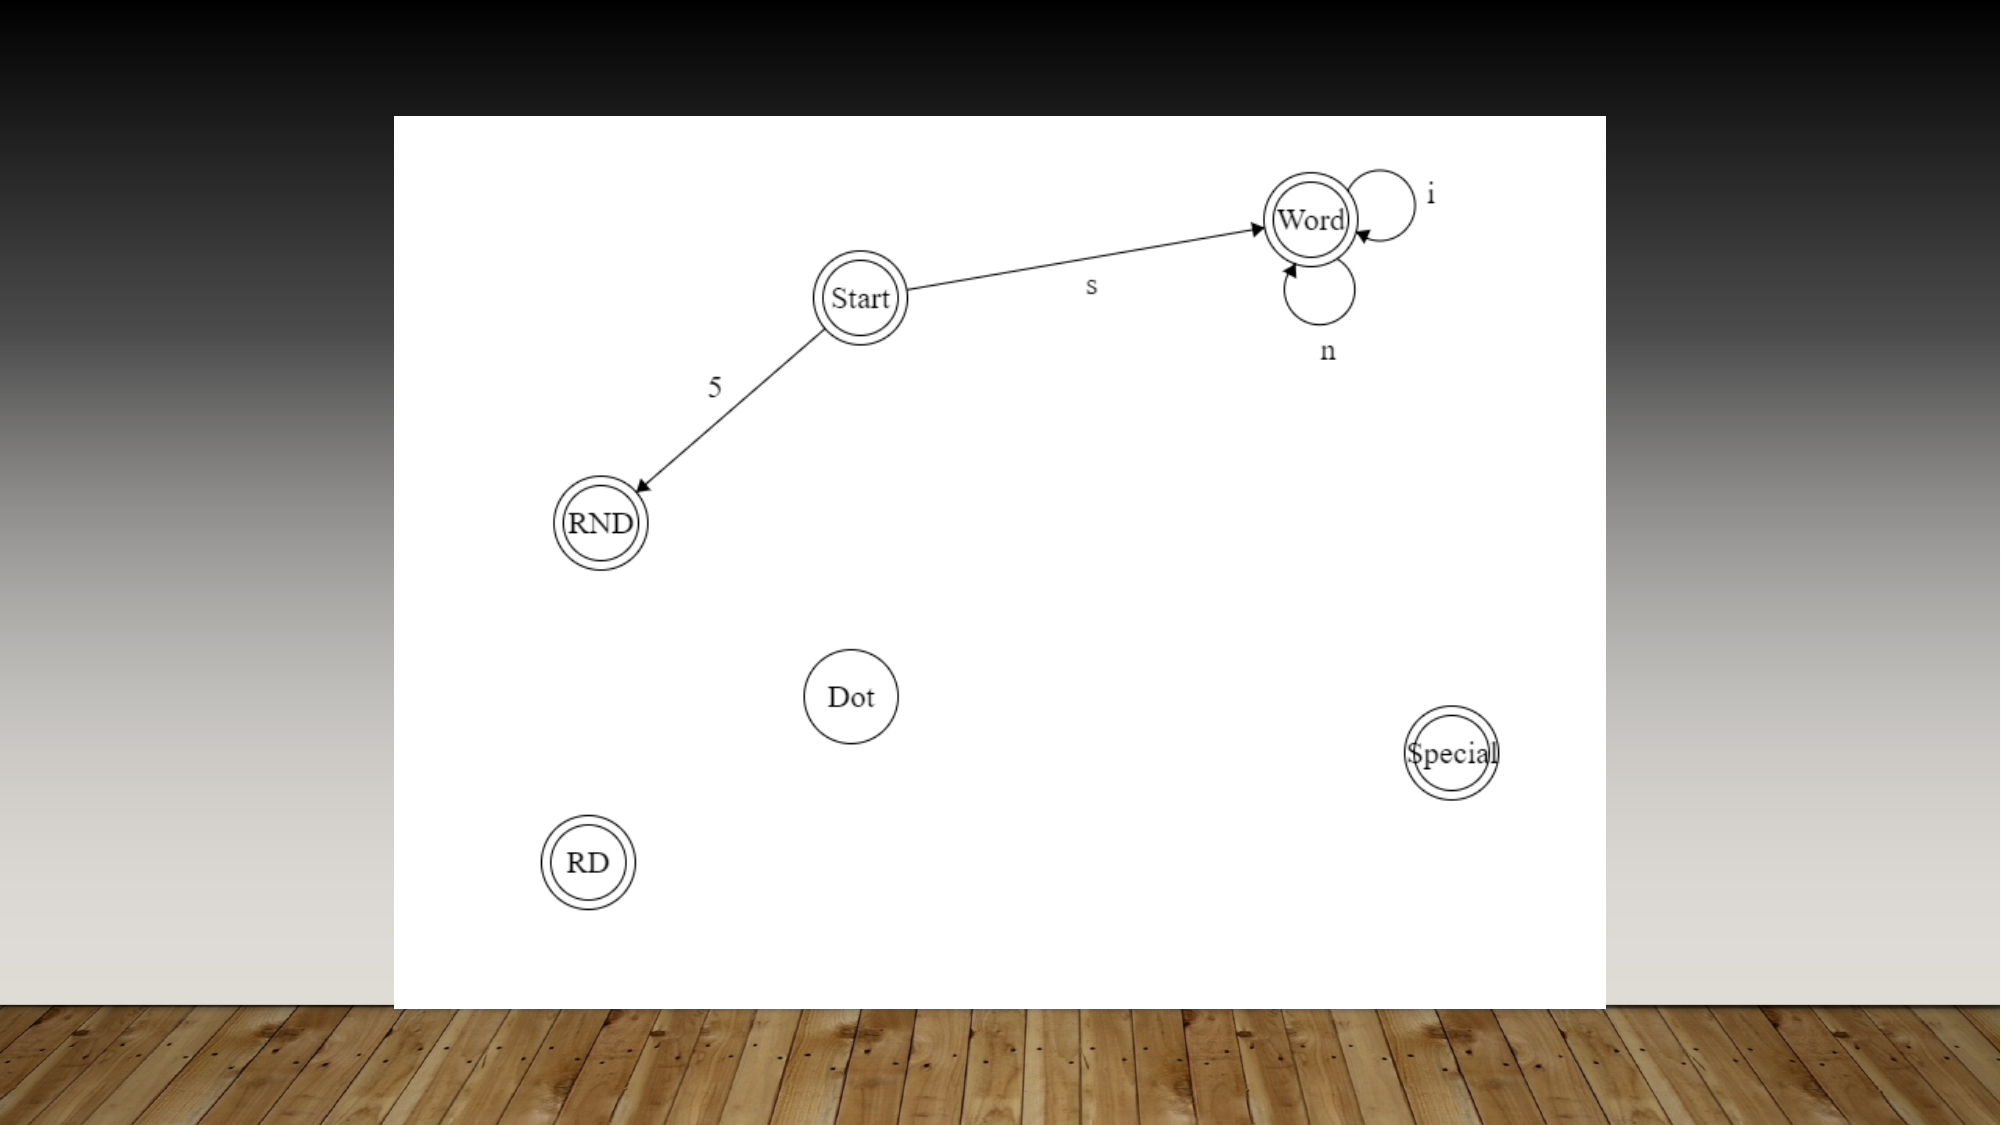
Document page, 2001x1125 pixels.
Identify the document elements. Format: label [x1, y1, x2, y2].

picture [0, 116, 2000, 1125]
